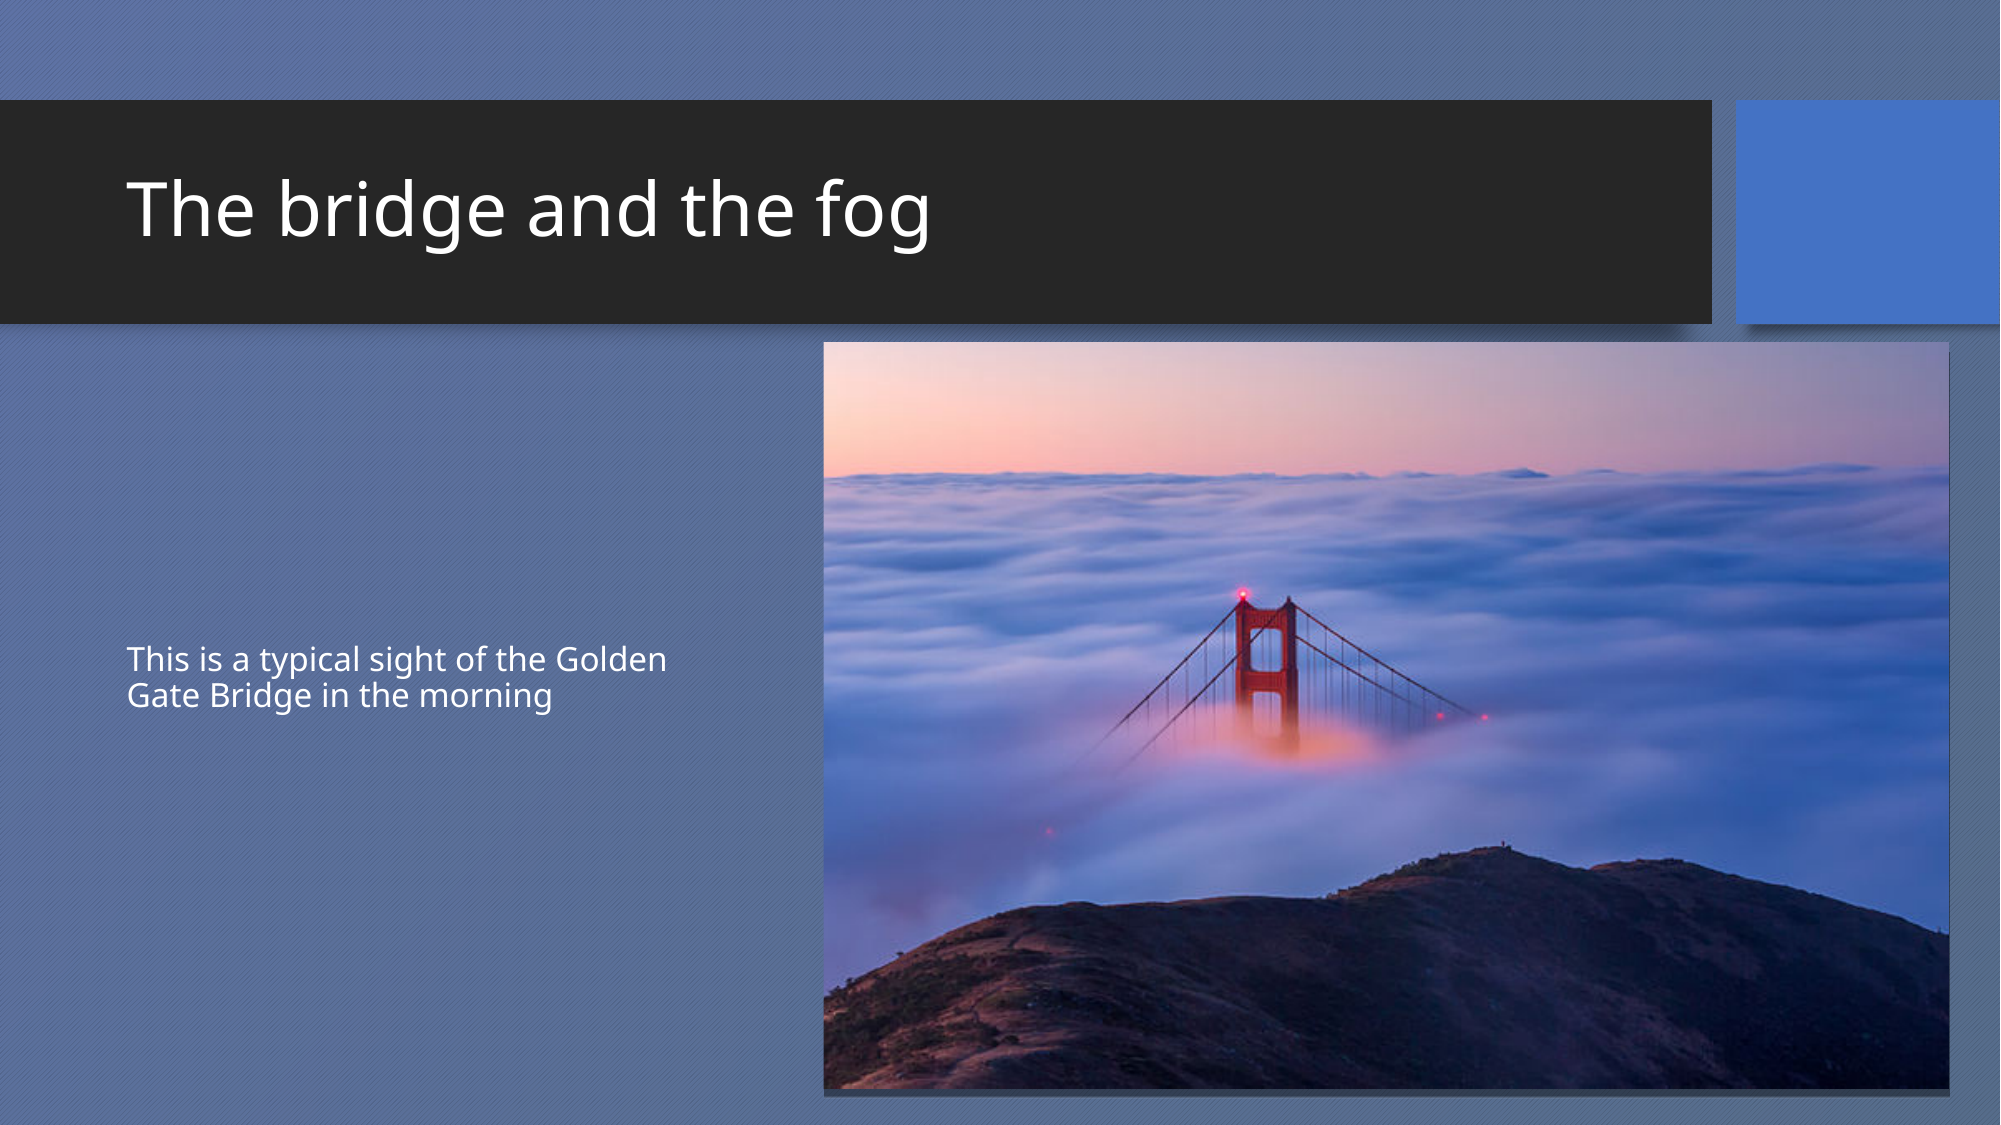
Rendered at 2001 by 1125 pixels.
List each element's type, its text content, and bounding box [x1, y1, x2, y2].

title The bridge and the fog [111, 123, 1689, 301]
picture [0, 323, 2000, 1089]
list This is a typical sight of the Golden Gate Bridge in the morning [111, 383, 748, 974]
